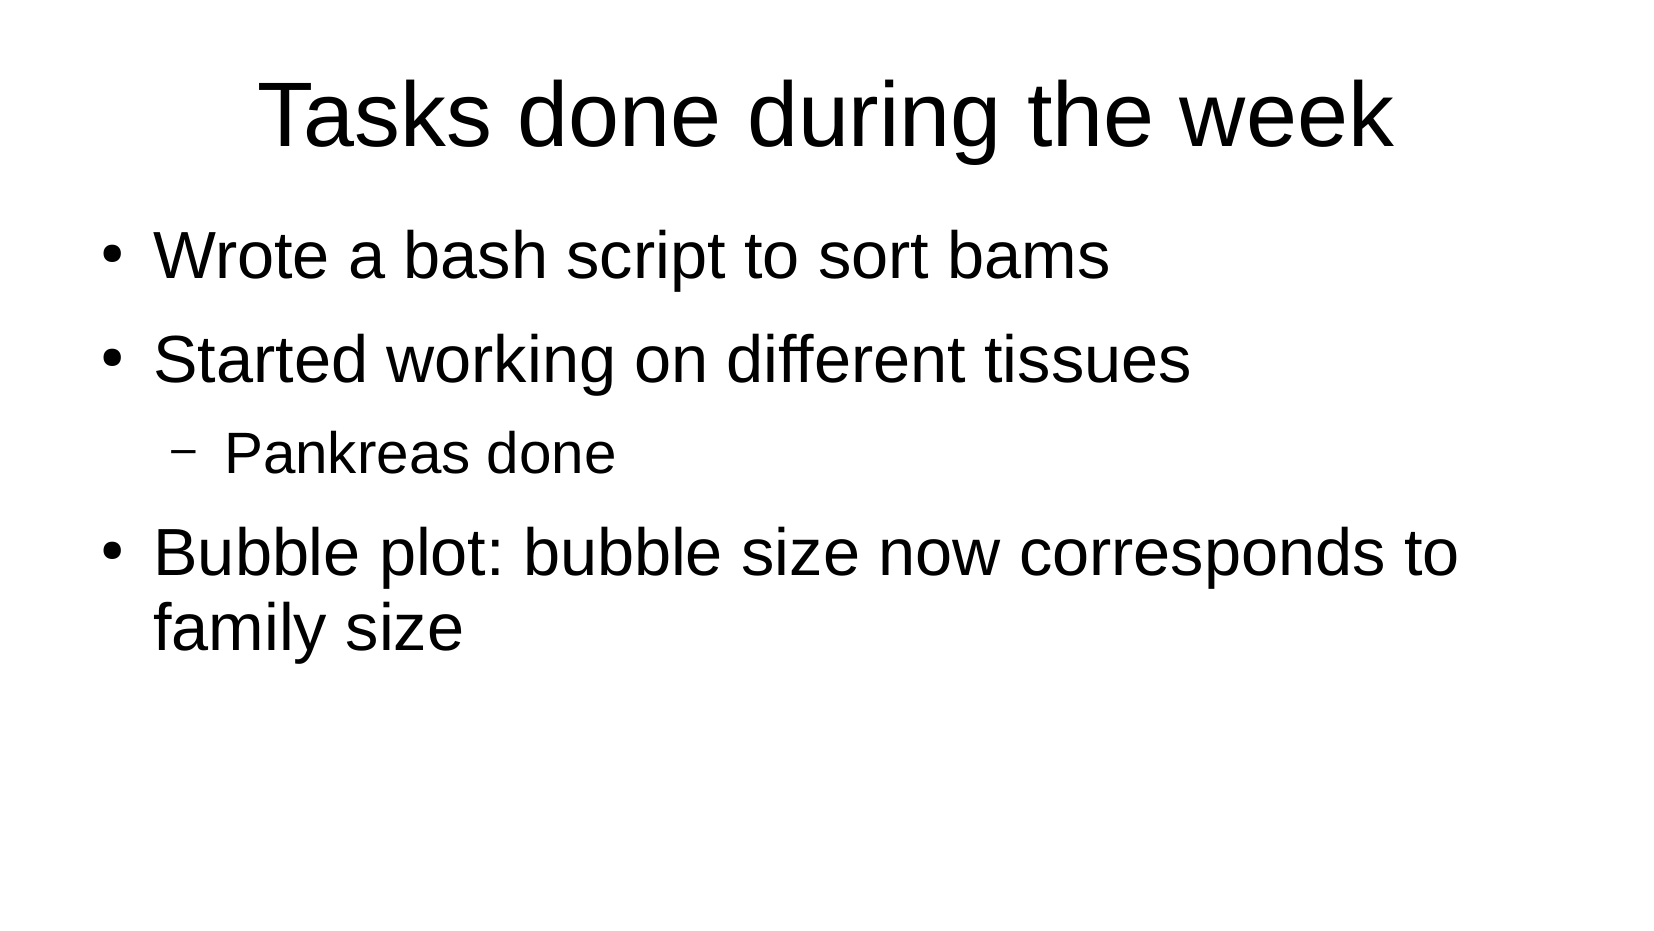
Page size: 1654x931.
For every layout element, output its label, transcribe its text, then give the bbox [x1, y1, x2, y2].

title Tasks done during the week [82, 37, 1571, 193]
list Wrote a bash script to sort bams Started working on different tissues Pankreas done Bubble plot: bubble size now corresponds to family size [82, 217, 1571, 758]
